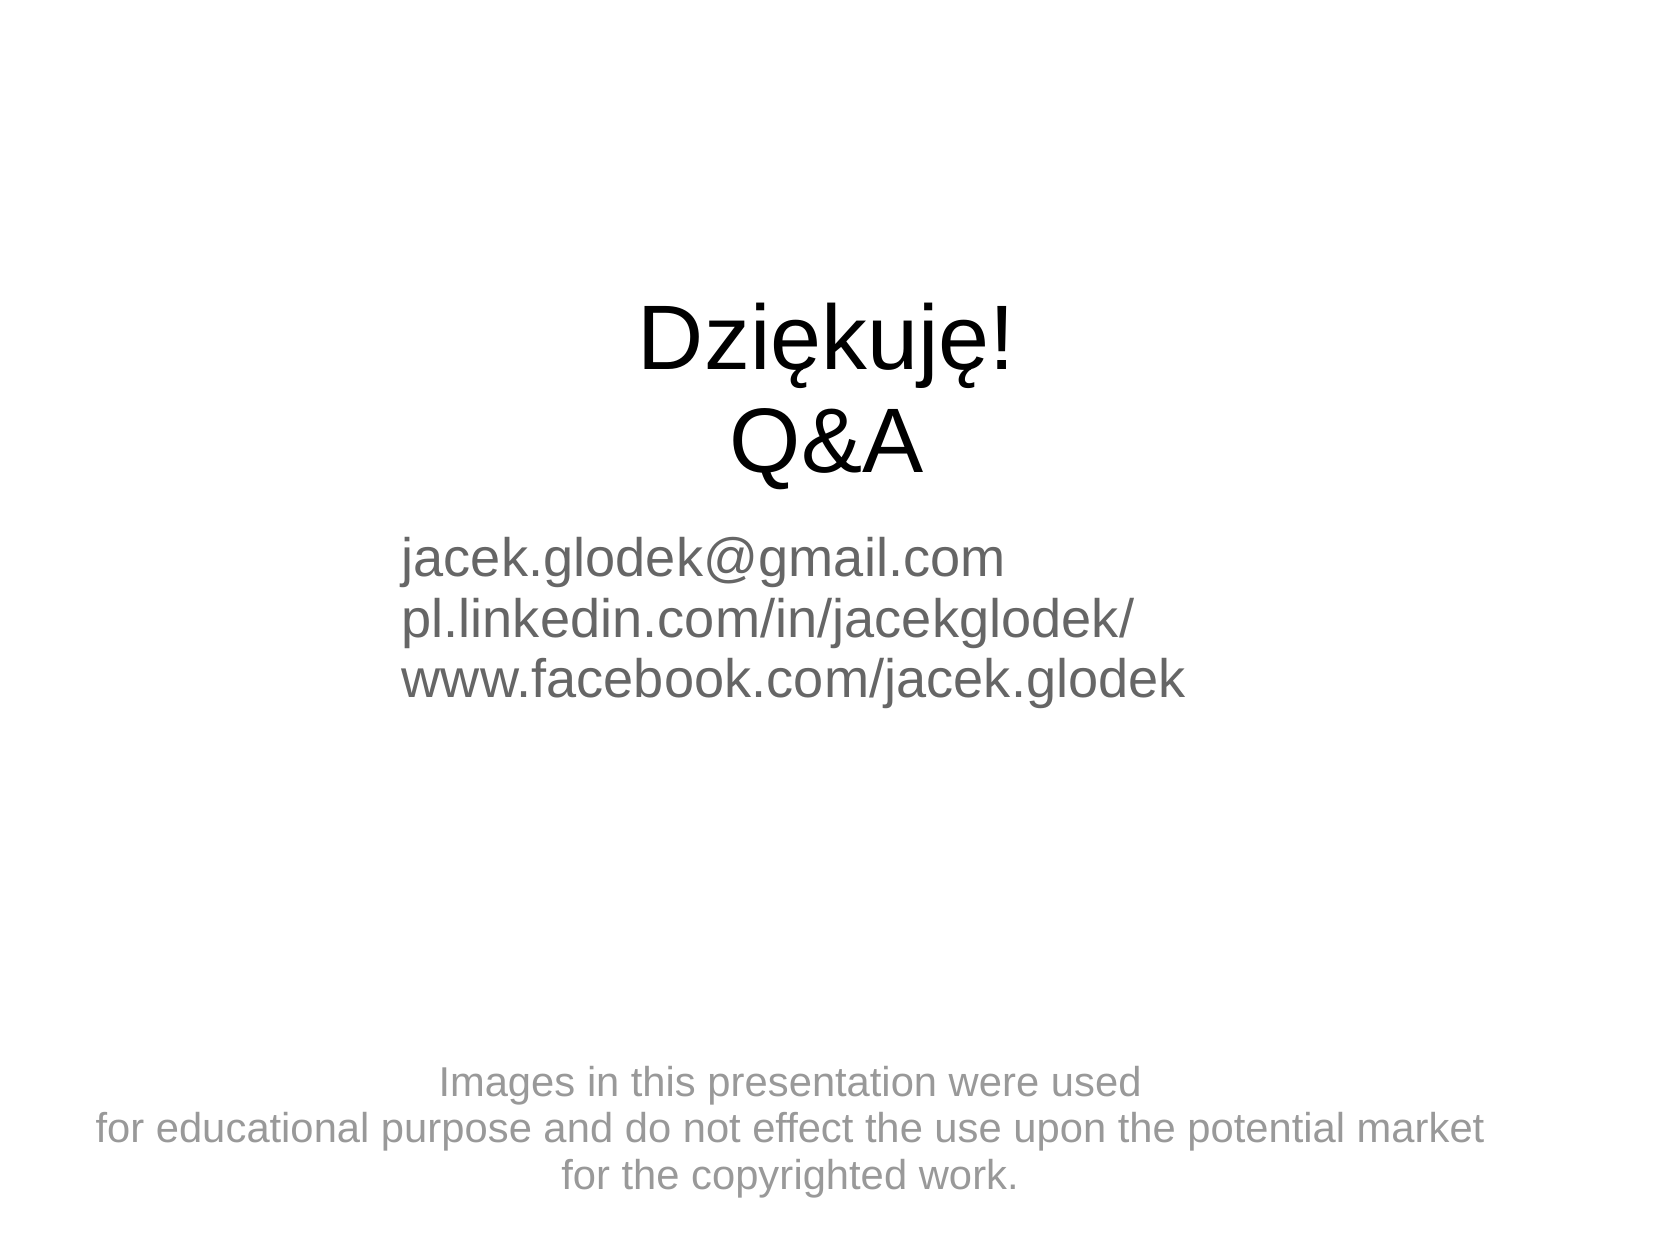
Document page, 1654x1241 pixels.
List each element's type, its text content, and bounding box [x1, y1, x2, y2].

text_box Images in this presentation were used for educational purpose and do not effect the use upon the potential market for the copyrighted work. [59, 1051, 1522, 1206]
title Dziękuję! Q&A [82, 285, 1571, 493]
subtitle jacek.glodek@gmail.com pl.linkedin.com/in/jacekglodek/ www.facebook.com/jacek.glodek [401, 498, 1503, 875]
